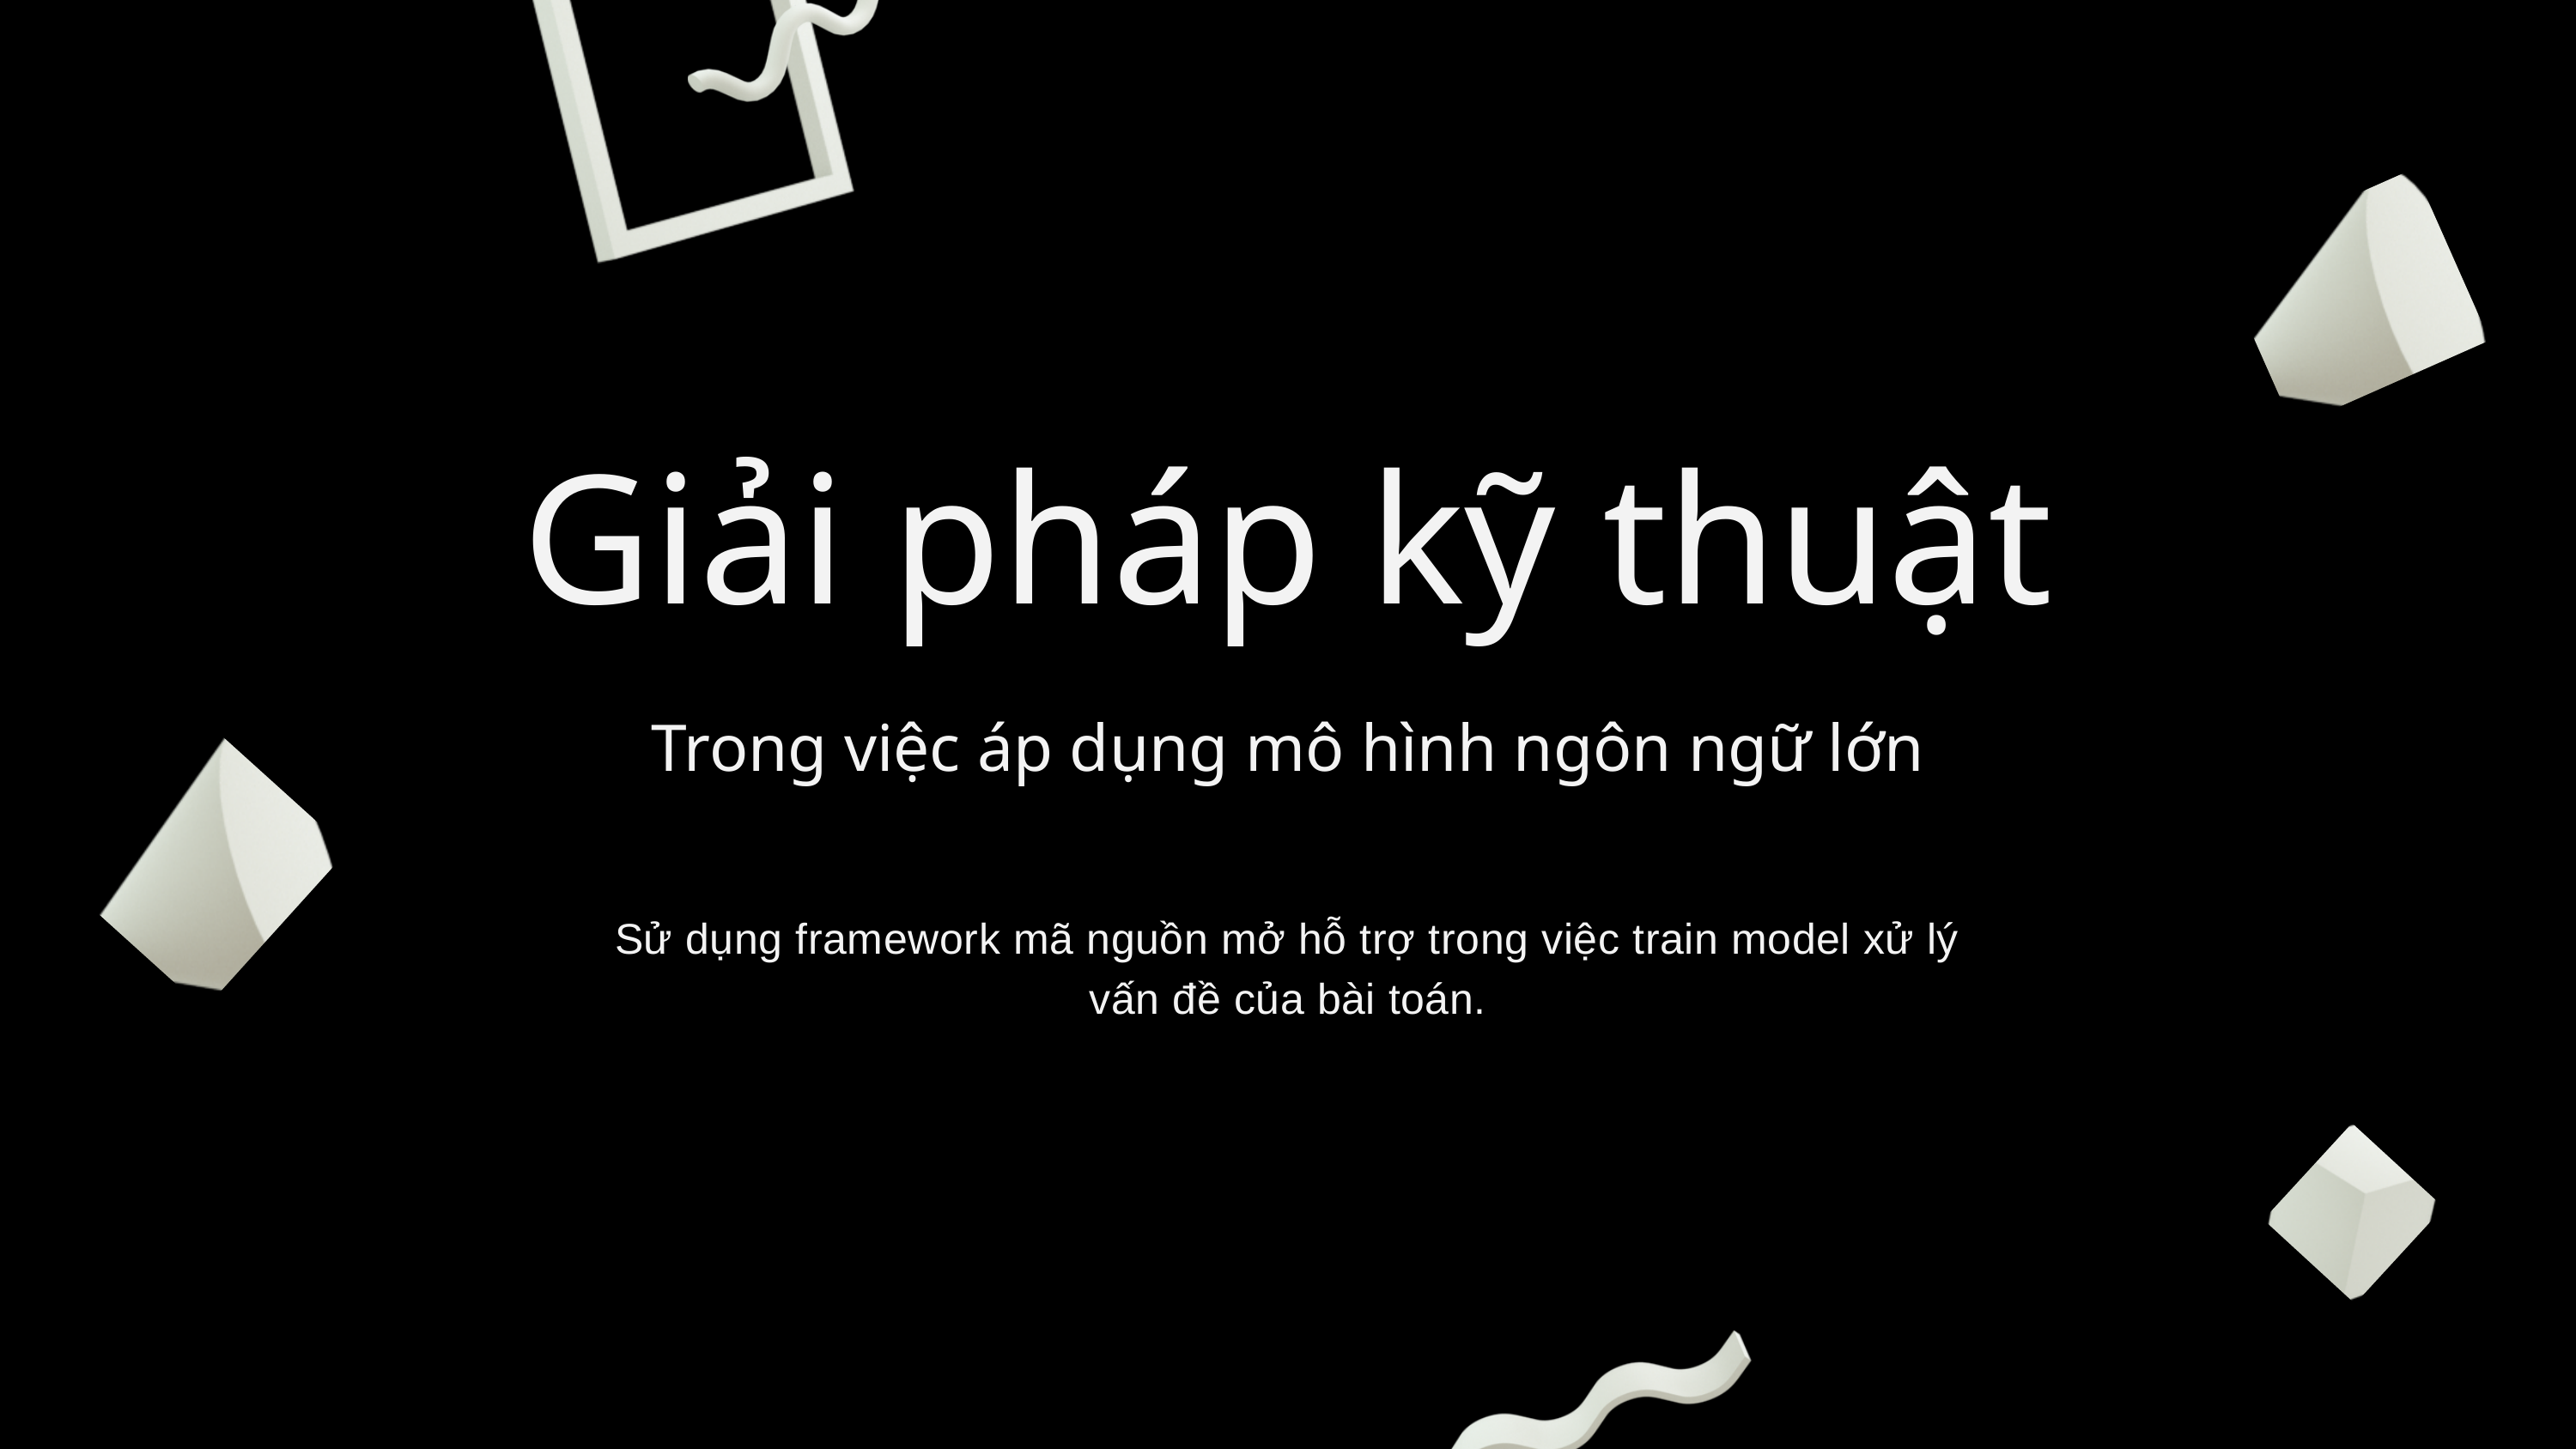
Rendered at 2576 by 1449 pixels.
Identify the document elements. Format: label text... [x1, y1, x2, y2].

text_box Giải pháp kỹ thuật [406, 443, 2170, 640]
text_box [64, 724, 349, 1009]
text_box Giải pháp kỹ thuật [922, 519, 975, 592]
text_box Trong việc áp dụng mô hình ngôn ngữ lớn [614, 694, 1962, 785]
text_box Giải pháp kỹ thuật [1243, 519, 1297, 592]
text_box [2217, 168, 2490, 427]
text_box [2263, 1123, 2444, 1304]
text_box [518, 0, 975, 264]
text_box [1427, 1330, 1753, 1449]
text_box Sử dụng framework mã nguồn mở hỗ trợ trong việc train model xử lý vấn đề của bài toán. [614, 902, 1962, 1023]
